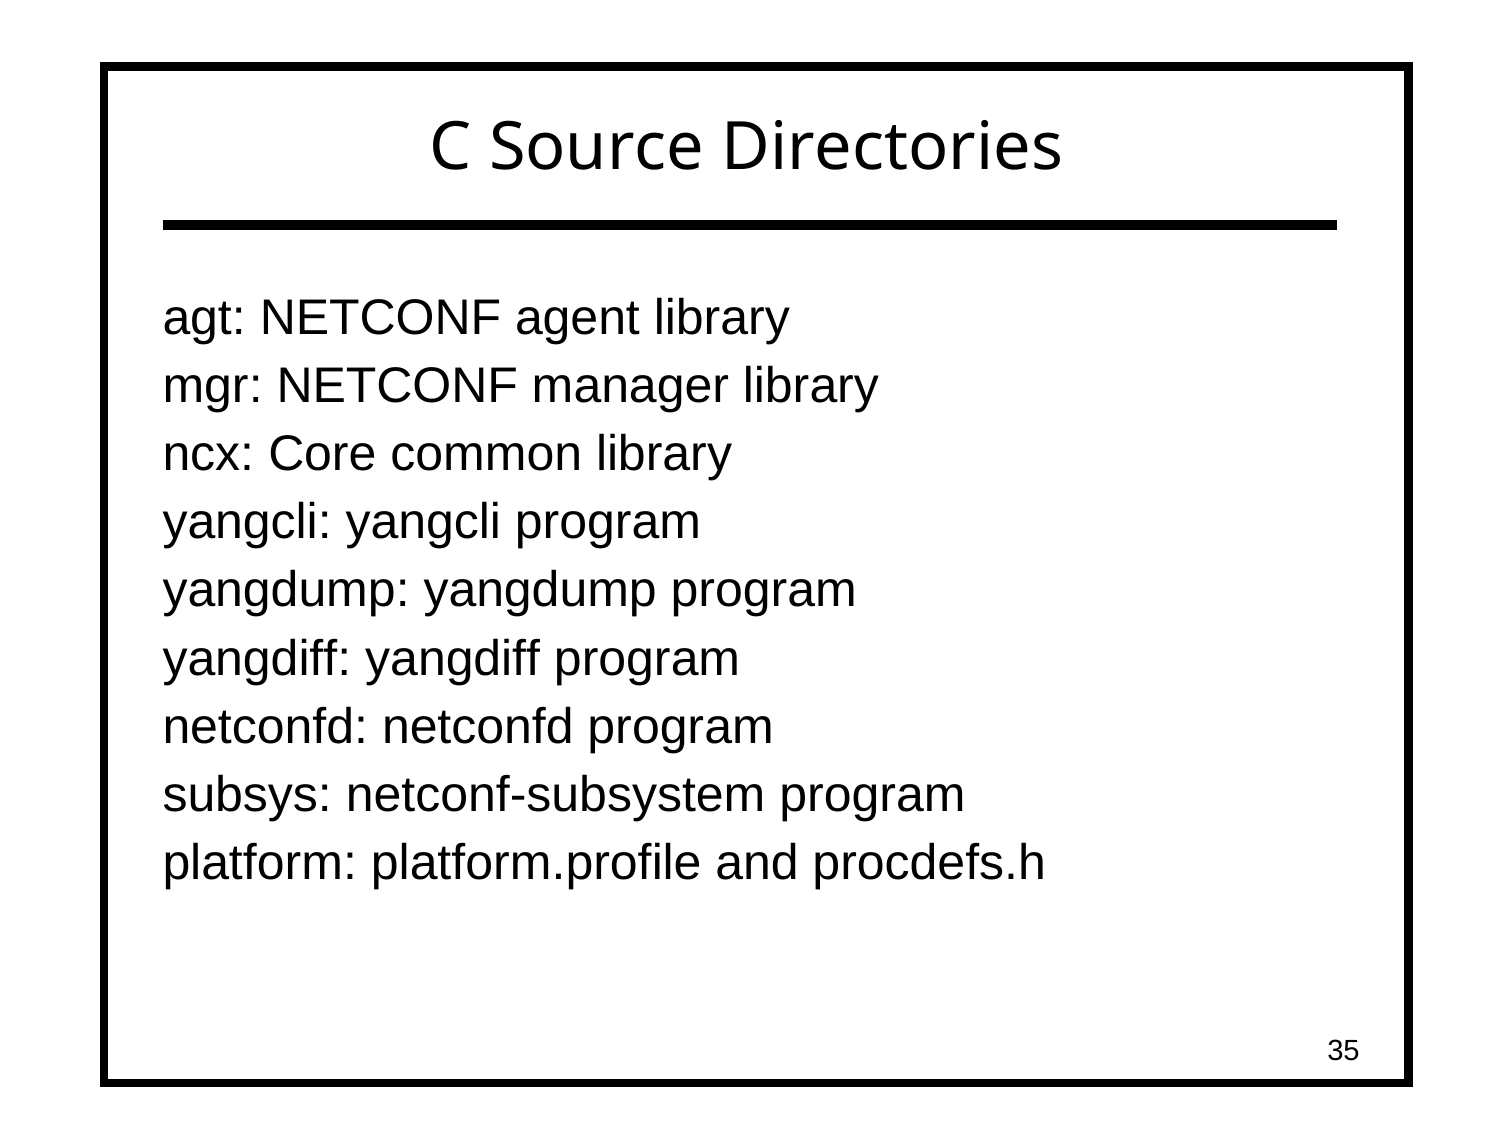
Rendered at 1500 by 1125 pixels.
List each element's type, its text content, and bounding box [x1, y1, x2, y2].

title C Source Directories [162, 82, 1332, 206]
list agt: NETCONF agent library mgr: NETCONF manager library ncx: Core common library yangcli: yangcli program yangdump: yangdump program yangdiff: yangdiff program netconfd: netconfd program subsys: netconf-subsystem program platform: platform.profile and procdefs.h [162, 288, 1338, 986]
